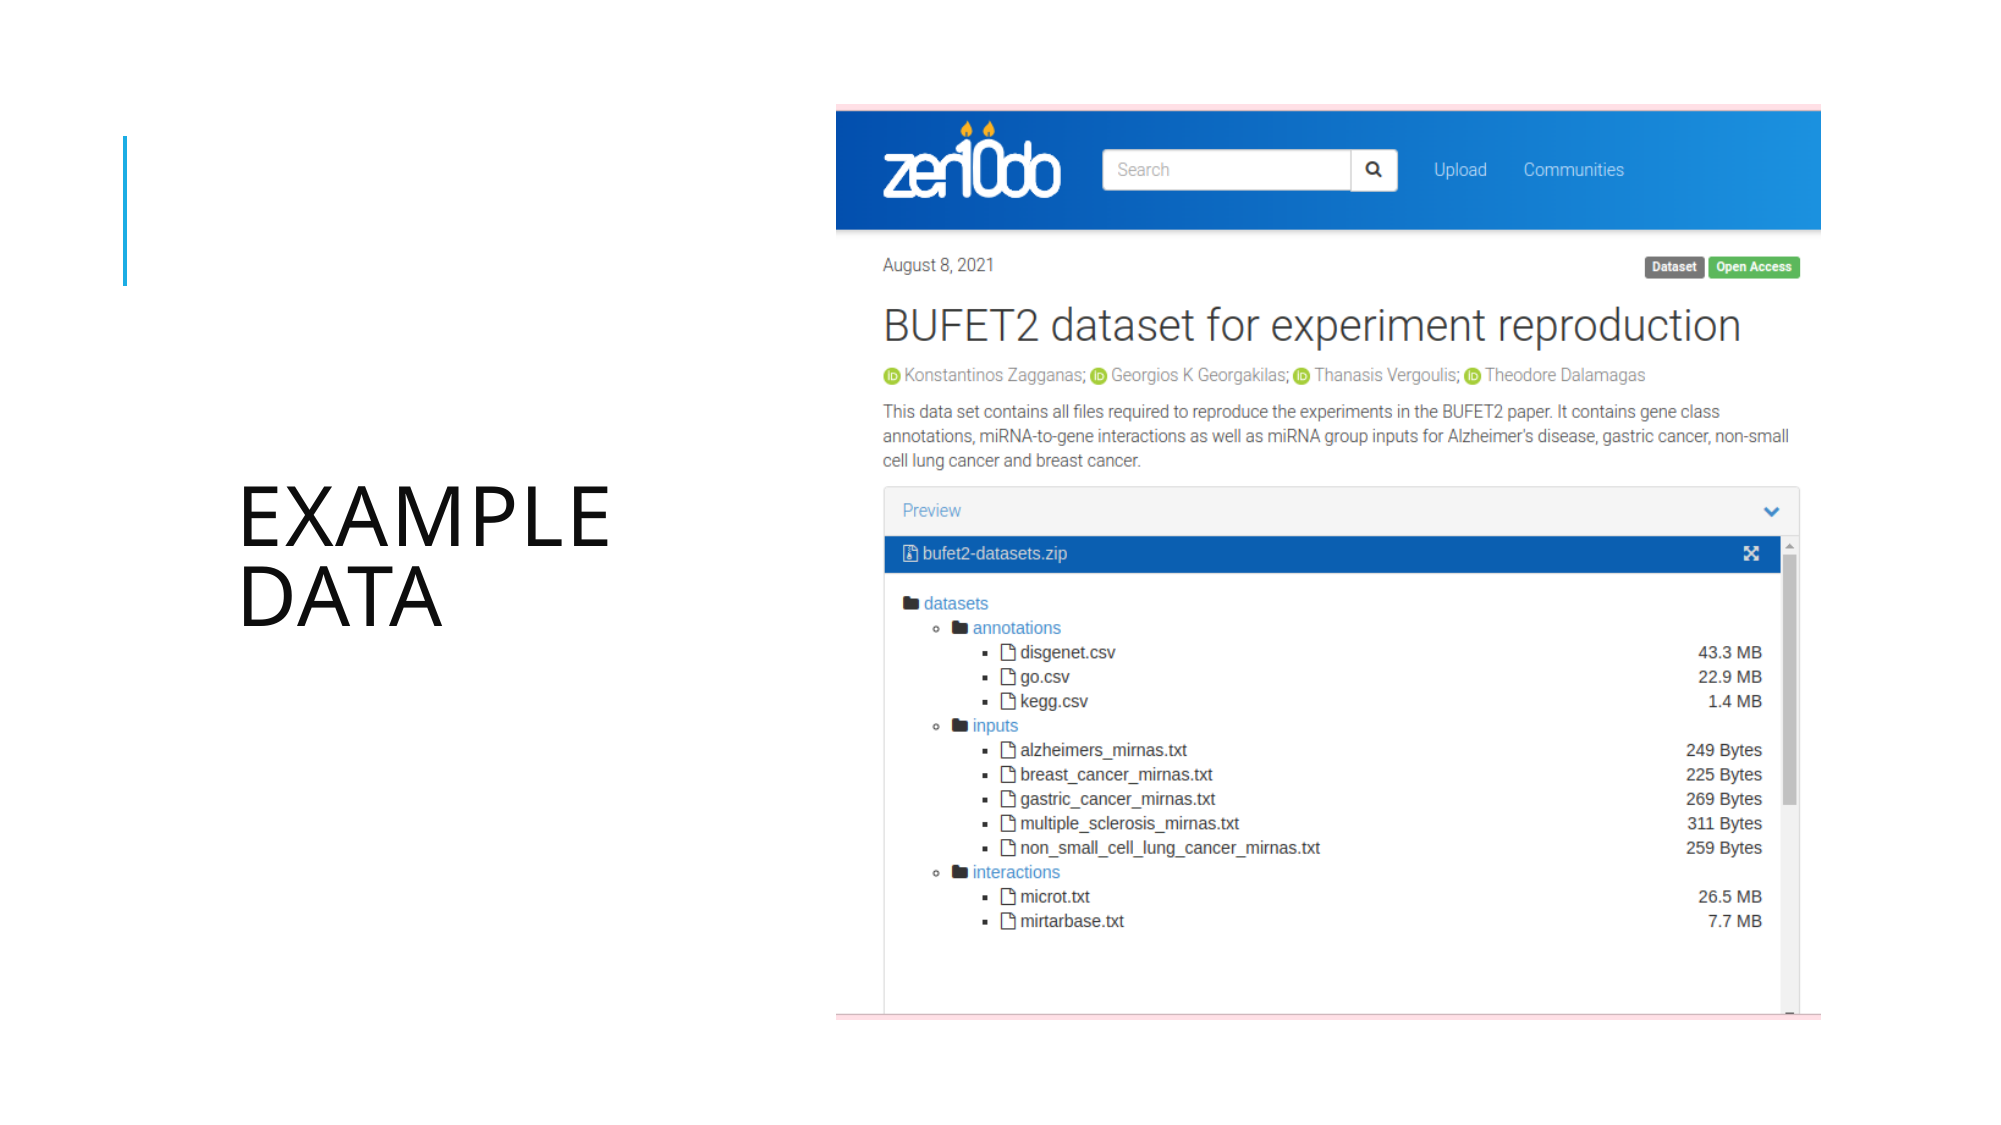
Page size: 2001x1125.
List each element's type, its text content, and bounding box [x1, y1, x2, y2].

picture [836, 104, 1821, 1021]
title Example Data [221, 439, 736, 686]
